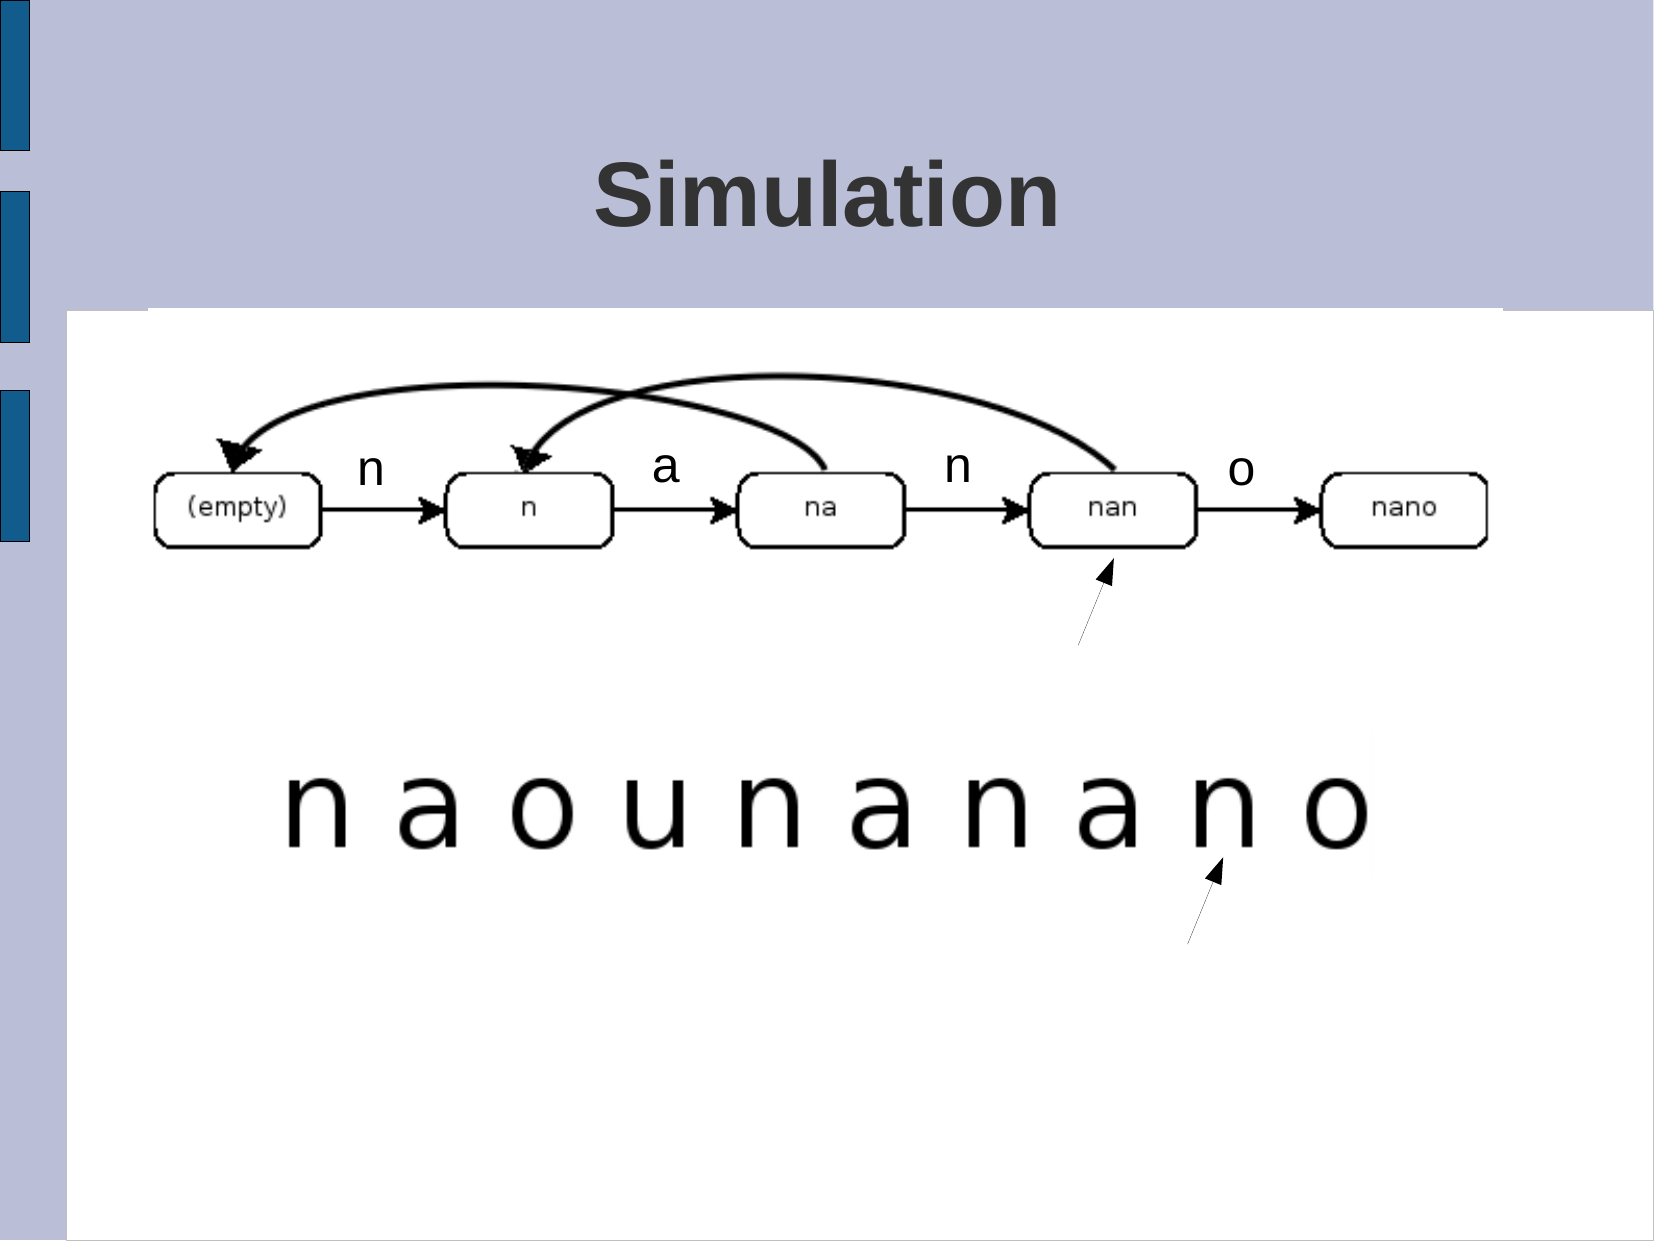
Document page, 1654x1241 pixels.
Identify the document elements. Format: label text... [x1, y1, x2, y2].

picture [148, 308, 1503, 934]
text_box n [357, 439, 385, 496]
text_box n [944, 437, 973, 494]
text_box o [1227, 439, 1256, 496]
title Simulation [121, 91, 1534, 299]
text_box a [651, 437, 680, 494]
